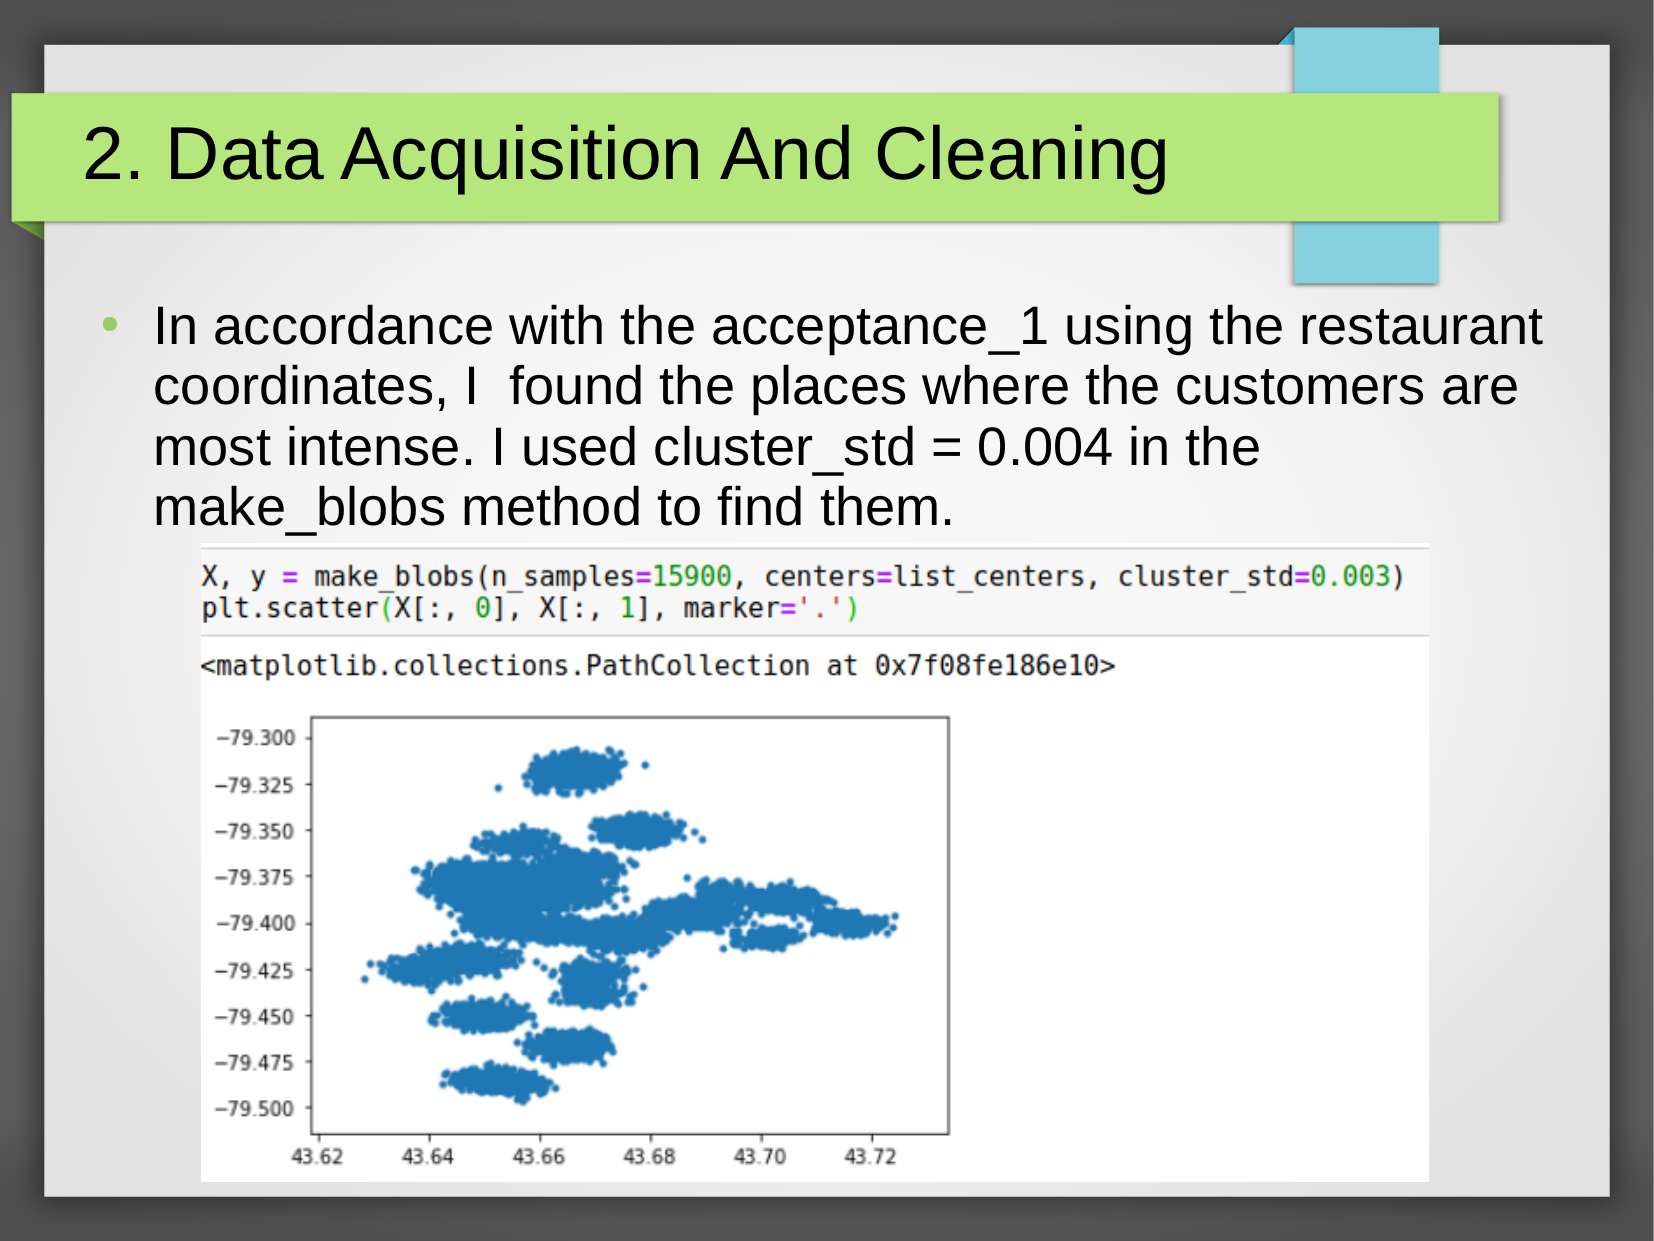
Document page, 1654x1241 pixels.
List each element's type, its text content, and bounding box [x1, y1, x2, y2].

list In accordance with the acceptance_1 using the restaurant coordinates, I found the places where the customers are most intense. I used cluster_std = 0.004 in the make_blobs method to find them. [82, 295, 1571, 1015]
title 2. Data Acquisition And Cleaning [82, 94, 1264, 213]
picture [0, 0, 1654, 1241]
